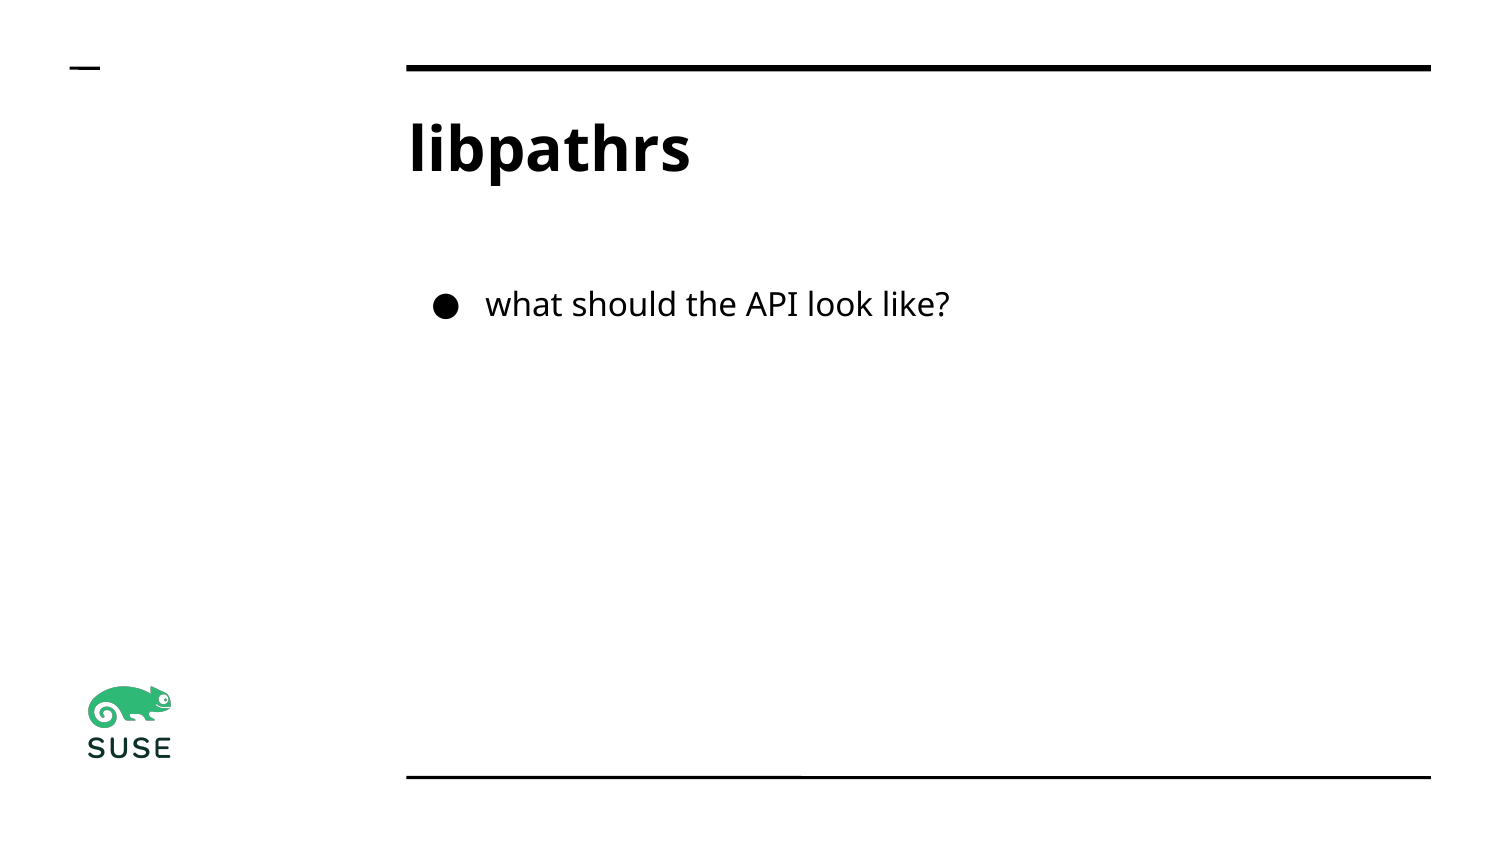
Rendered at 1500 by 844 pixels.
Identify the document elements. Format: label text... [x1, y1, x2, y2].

picture [69, 667, 190, 778]
list what should the API look like? [395, 261, 1433, 755]
title libpathrs [393, 94, 1431, 199]
